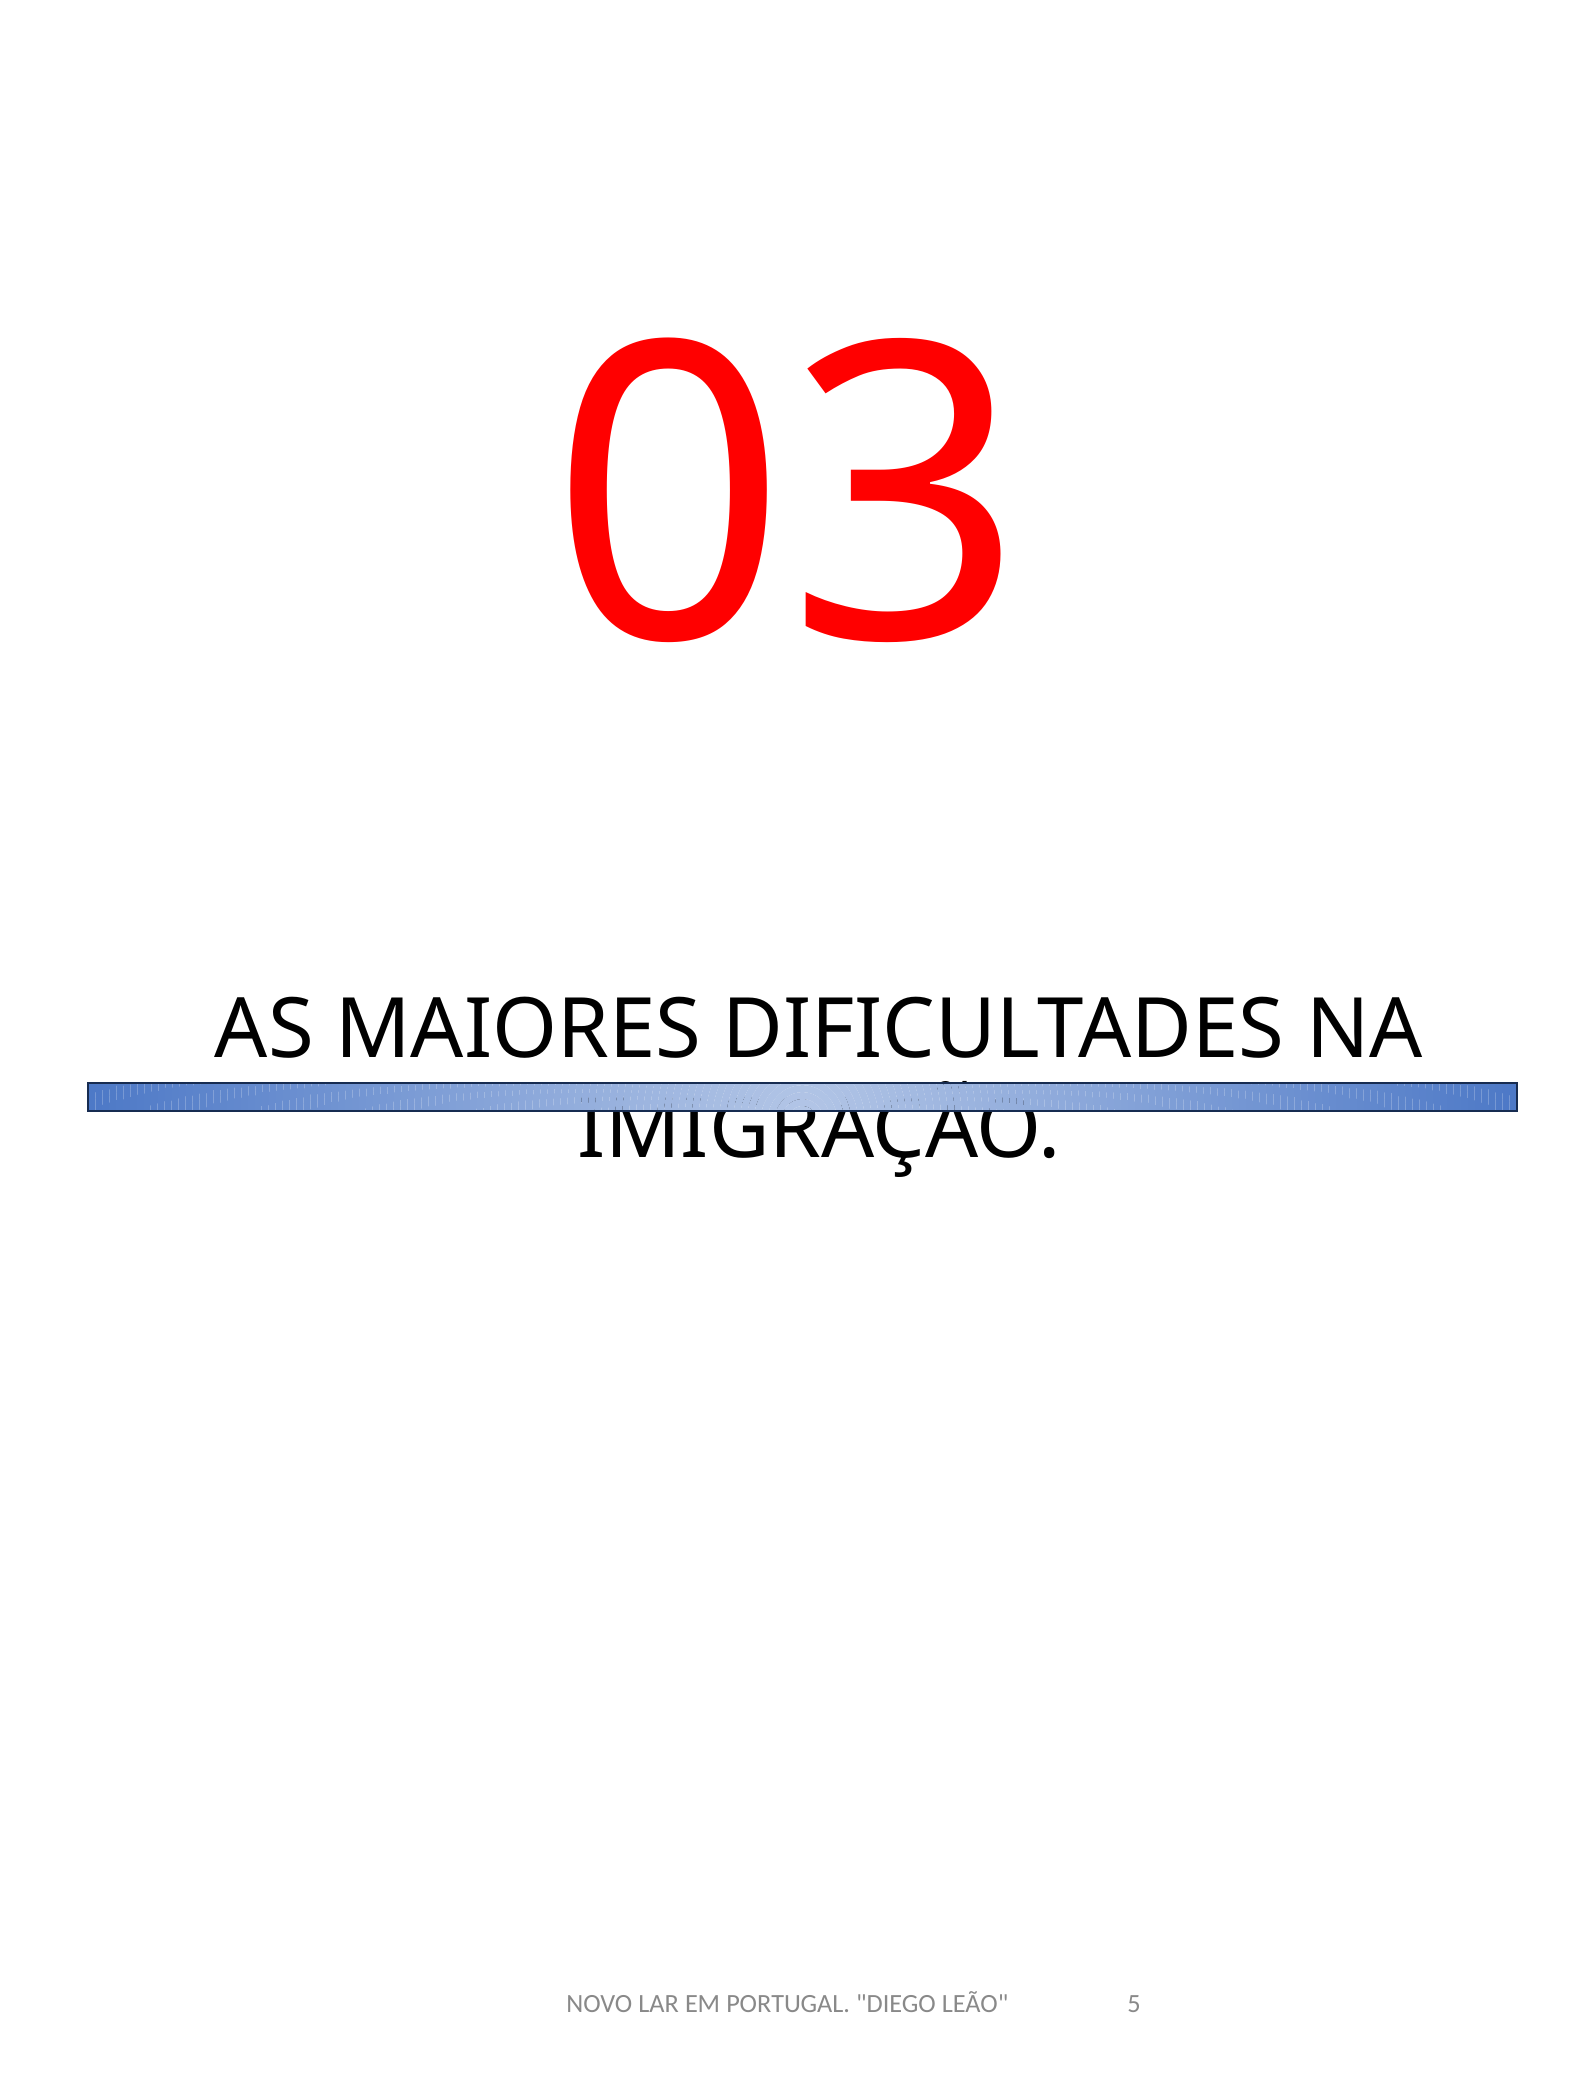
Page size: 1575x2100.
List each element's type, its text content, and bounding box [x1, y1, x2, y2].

text_box NOVO LAR EM PORTUGAL. "DIEGO LEÃO" [521, 1946, 1054, 2059]
text_box 03 [58, 216, 1517, 734]
text_box [88, 1083, 1517, 1111]
text_box [1112, 1946, 1467, 2059]
text_box AS MAIORES DIFICULTADES NA IMIGRAÇÃO. [105, 966, 1534, 1084]
